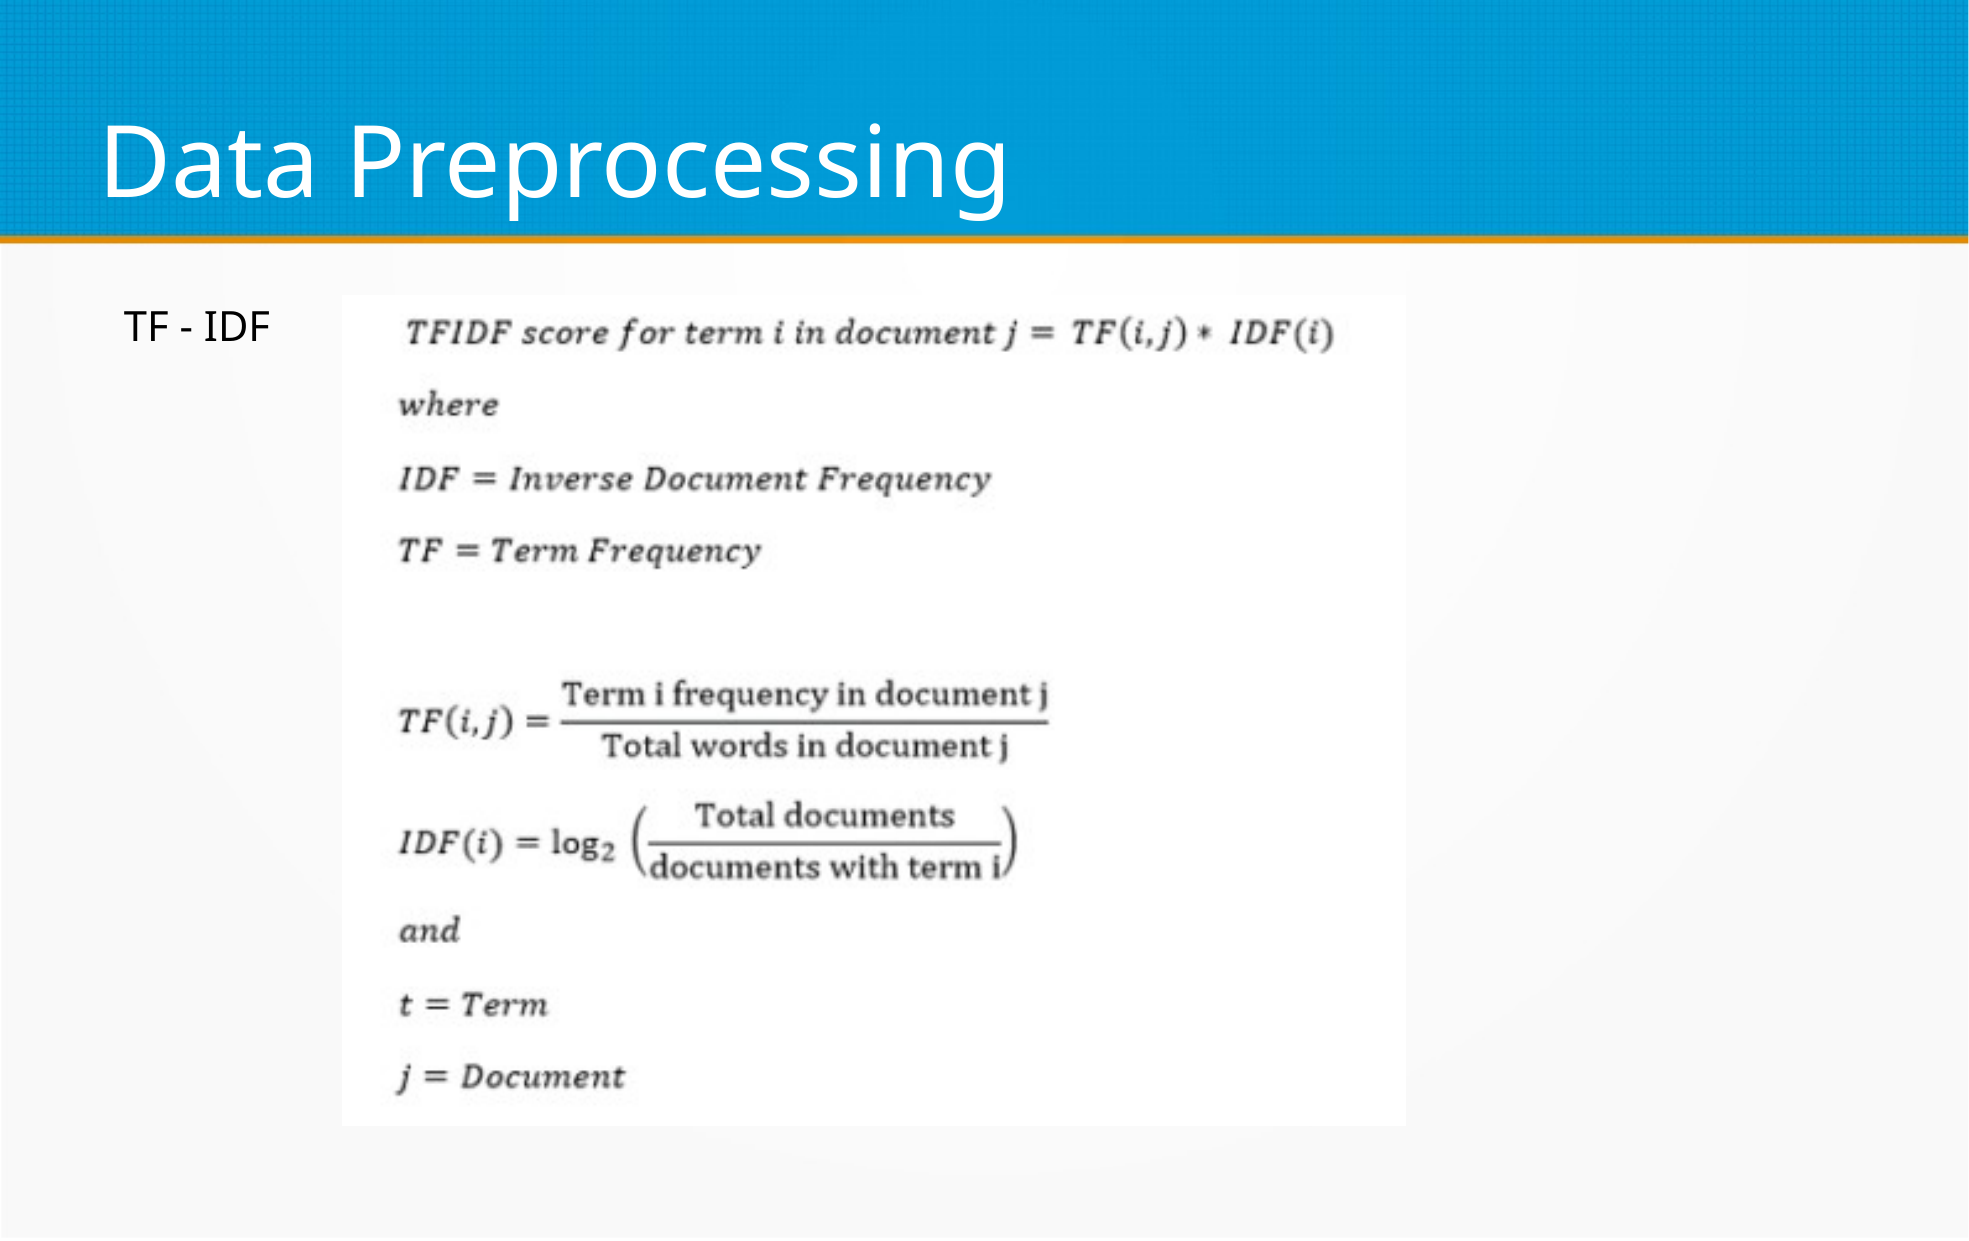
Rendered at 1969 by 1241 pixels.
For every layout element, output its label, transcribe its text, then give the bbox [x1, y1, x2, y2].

picture [0, 233, 1969, 1241]
text_box TF - IDF [118, 294, 426, 355]
title Data Preprocessing [98, 19, 1870, 227]
